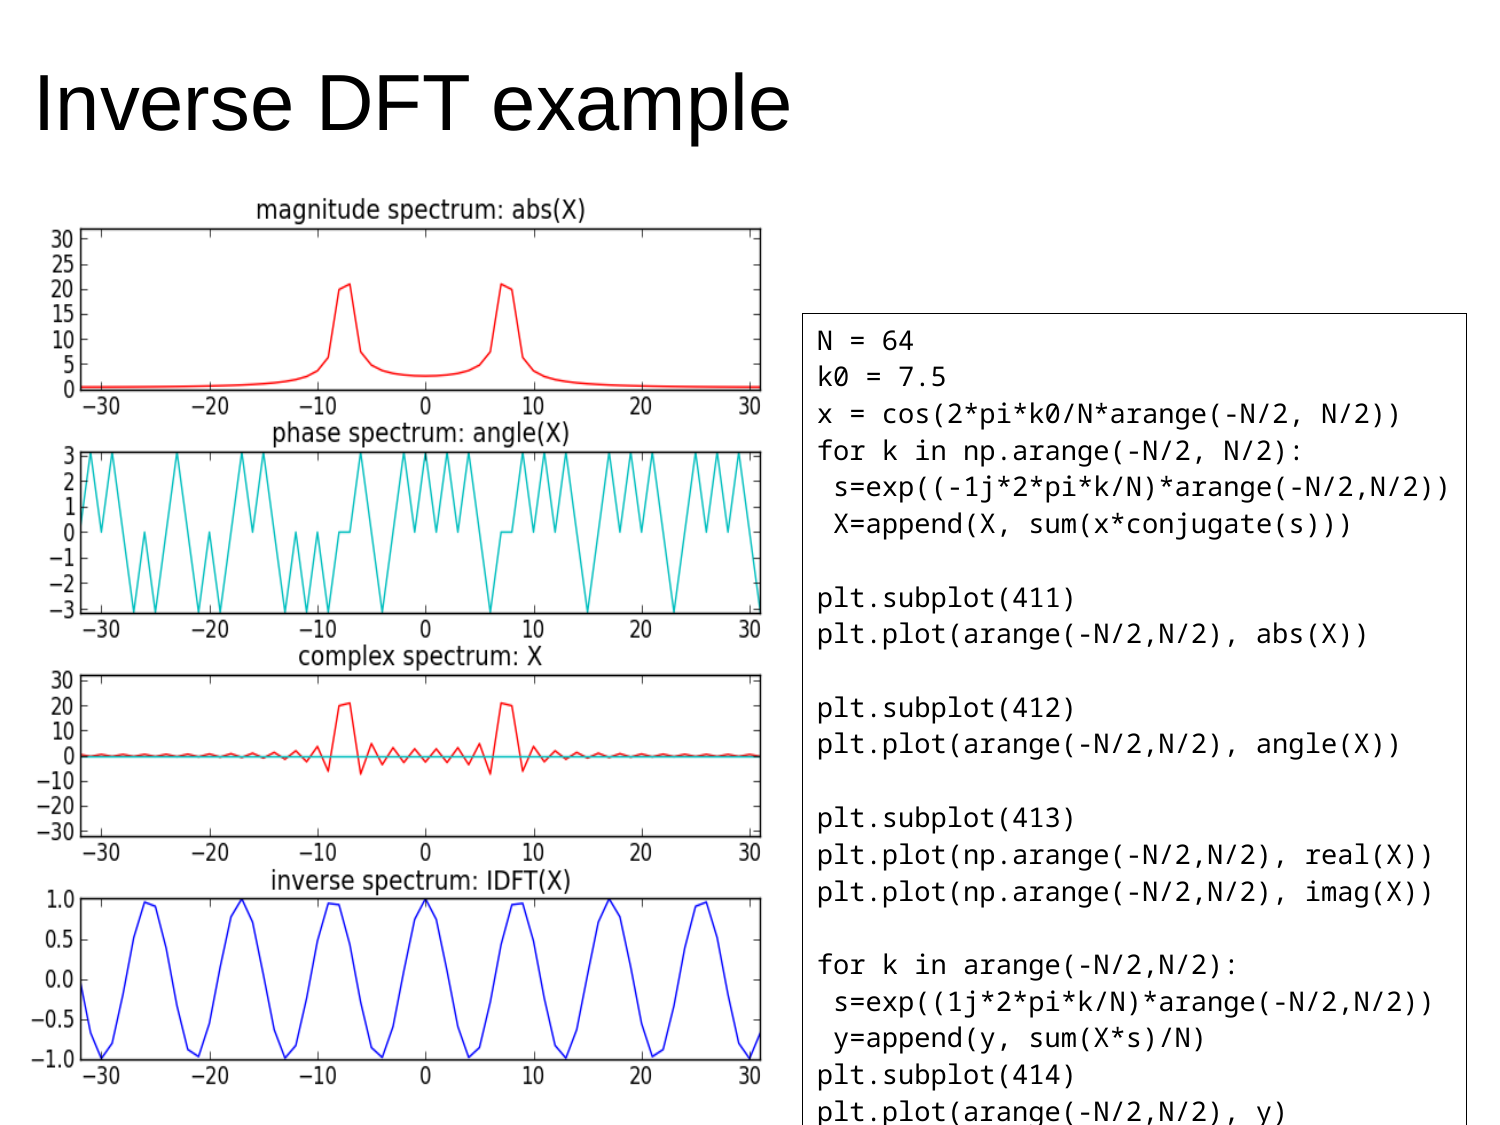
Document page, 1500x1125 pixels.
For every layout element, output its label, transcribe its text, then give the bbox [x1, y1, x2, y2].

text_box N = 64 k0 = 7.5 x = cos(2*pi*k0/N*arange(-N/2, N/2)) for k in np.arange(-N/2, N/2): s=exp((-1j*2*pi*k/N)*arange(-N/2,N/2)) X=append(X, sum(x*conjugate(s))) plt.subplot(411) plt.plot(arange(-N/2,N/2), abs(X)) plt.subplot(412) plt.plot(arange(-N/2,N/2), angle(X)) plt.subplot(413) plt.plot(np.arange(-N/2,N/2), real(X)) plt.plot(np.arange(-N/2,N/2), imag(X)) for k in arange(-N/2,N/2): s=exp((1j*2*pi*k/N)*arange(-N/2,N/2)) y=append(y, sum(X*s)/N) plt.subplot(414) plt.plot(arange(-N/2,N/2), y) [802, 313, 1467, 928]
picture [15, 179, 792, 1109]
title Inverse DFT example [33, 9, 1384, 197]
